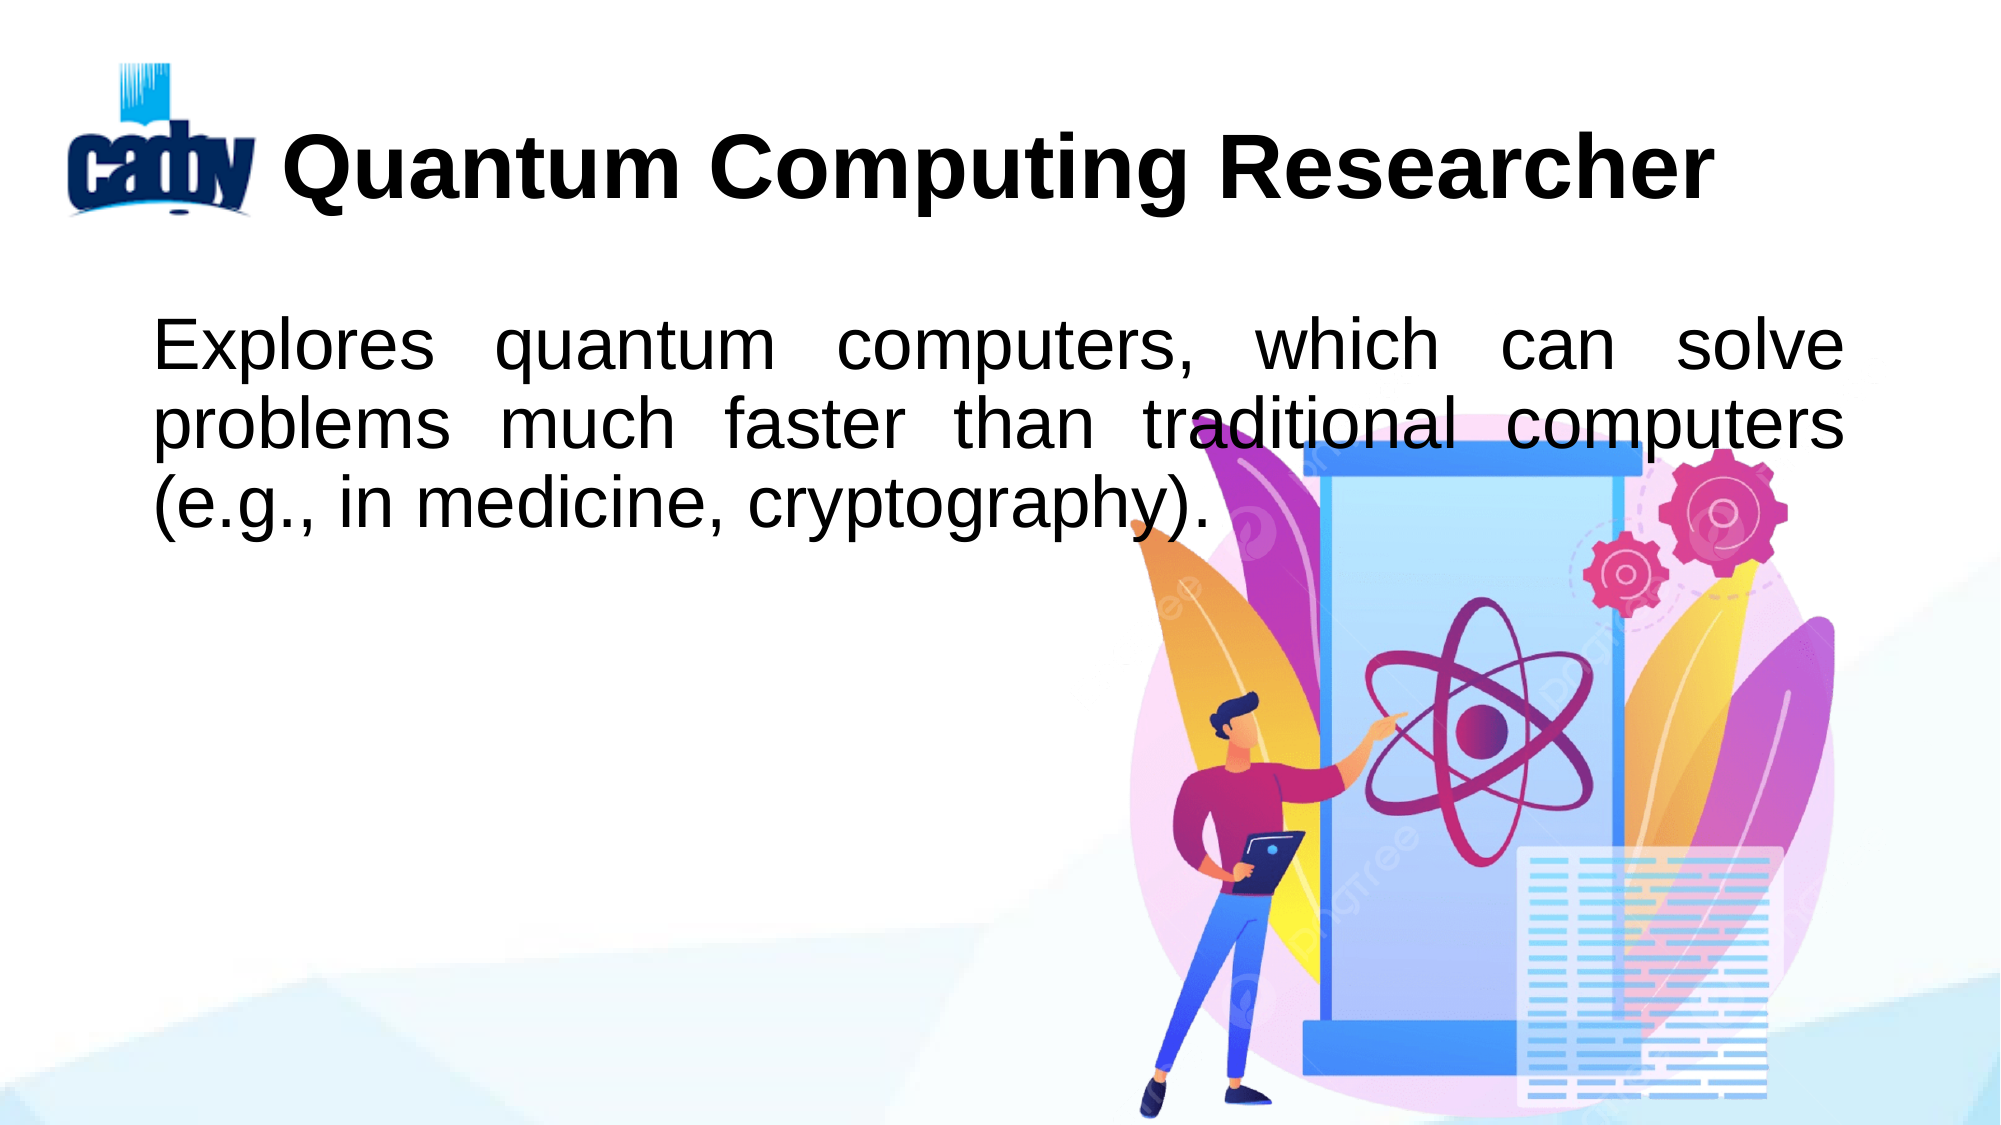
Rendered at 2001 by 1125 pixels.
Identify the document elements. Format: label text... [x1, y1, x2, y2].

list Explores quantum computers, which can solve problems much faster than traditional computers (e.g., in medicine, cryptography). [137, 299, 1863, 1014]
picture [0, 0, 2001, 1125]
title Quantum Computing Researcher [137, 59, 1863, 278]
